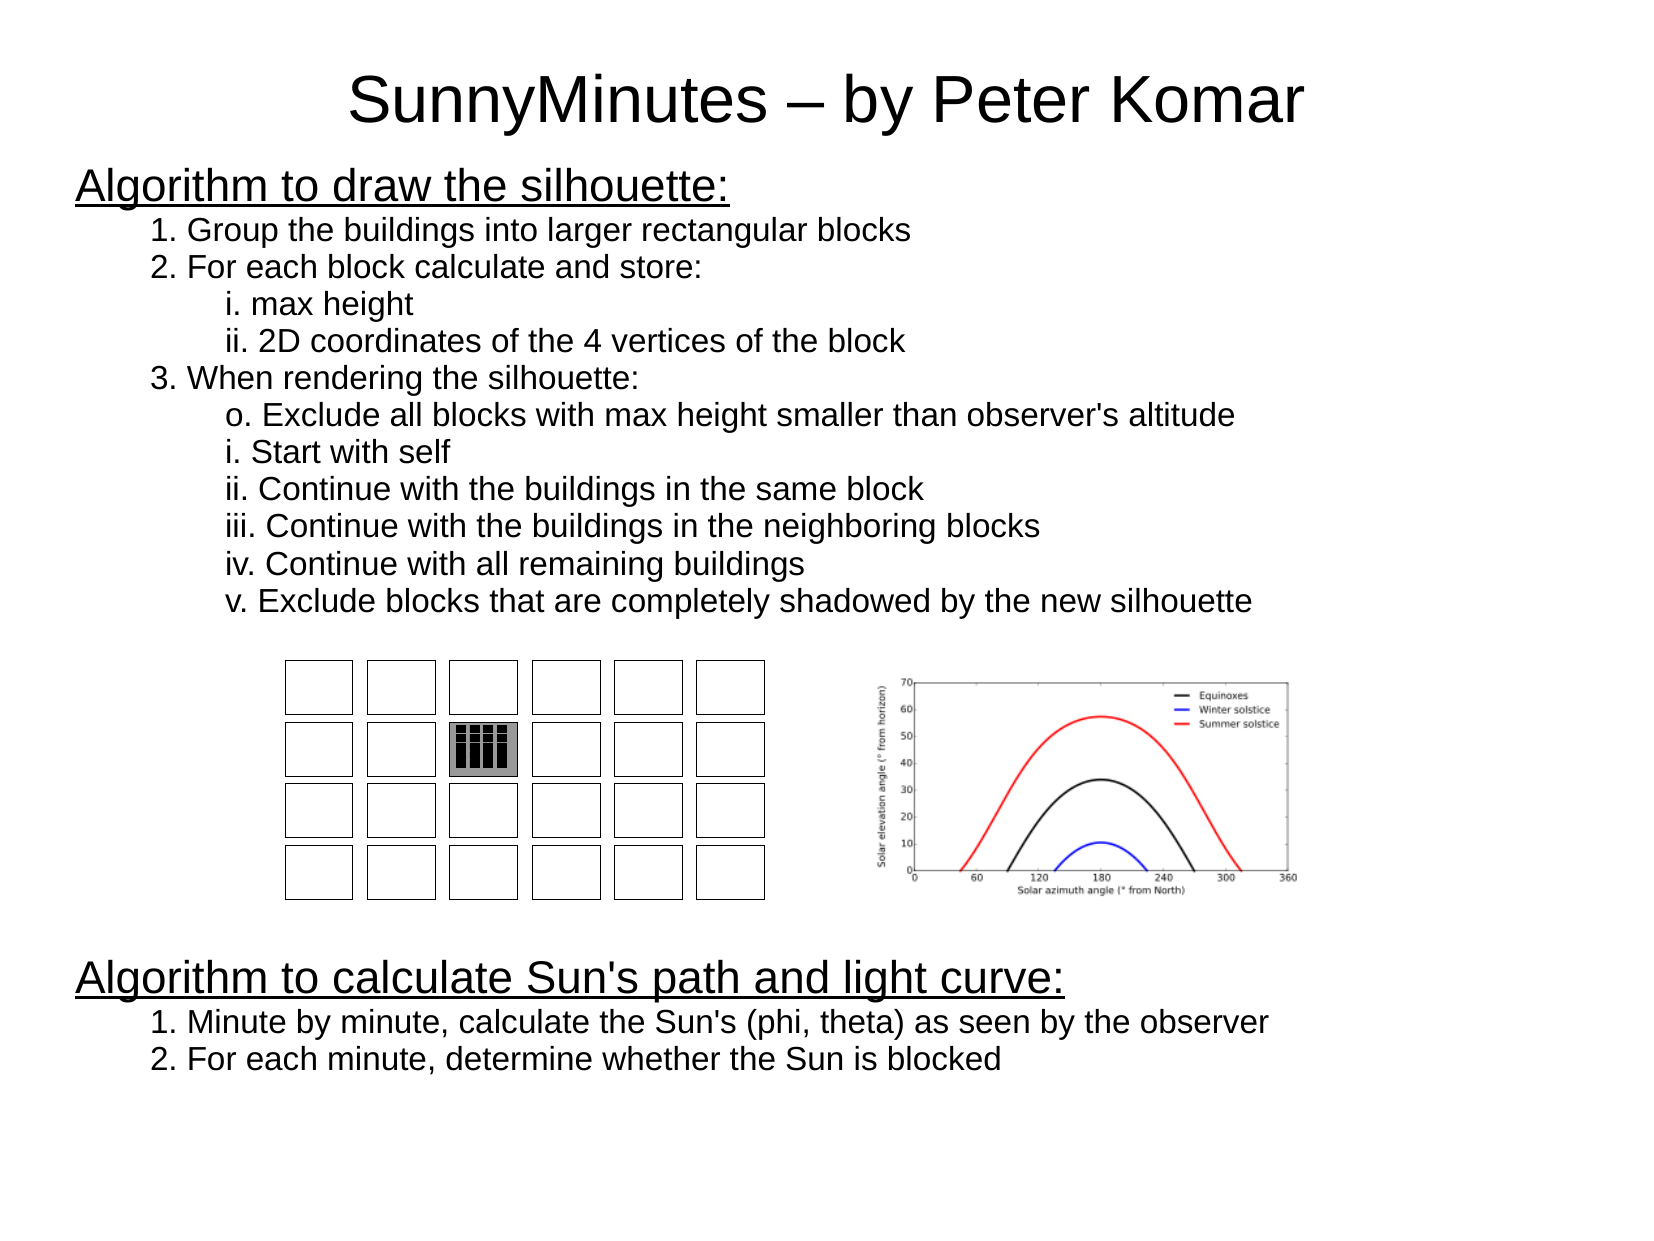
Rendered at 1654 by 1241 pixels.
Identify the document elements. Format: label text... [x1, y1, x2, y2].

picture [854, 659, 1336, 901]
picture [284, 660, 766, 900]
subtitle Algorithm to draw the silhouette: 1. Group the buildings into larger rectangular blocks 2. For each block calculate and store: i. max height ii. 2D coordinates of the 4 vertices of the block 3. When rendering the silhouette: o. Exclude all blocks with max height smaller than observer's altitude i. Start with self ii. Continue with the buildings in the same block iii. Continue with the buildings in the neighboring blocks iv. Continue with all remaining buildings v. Exclude blocks that are completely shadowed by the new silhouette Algorithm to calculate Sun's path and light curve: 1. Minute by minute, calculate the Sun's (phi, theta) as seen by the observer 2. For each minute, determine whether the Sun is blocked [75, 105, 1598, 1171]
title SunnyMinutes – by Peter Komar [82, 49, 1571, 105]
